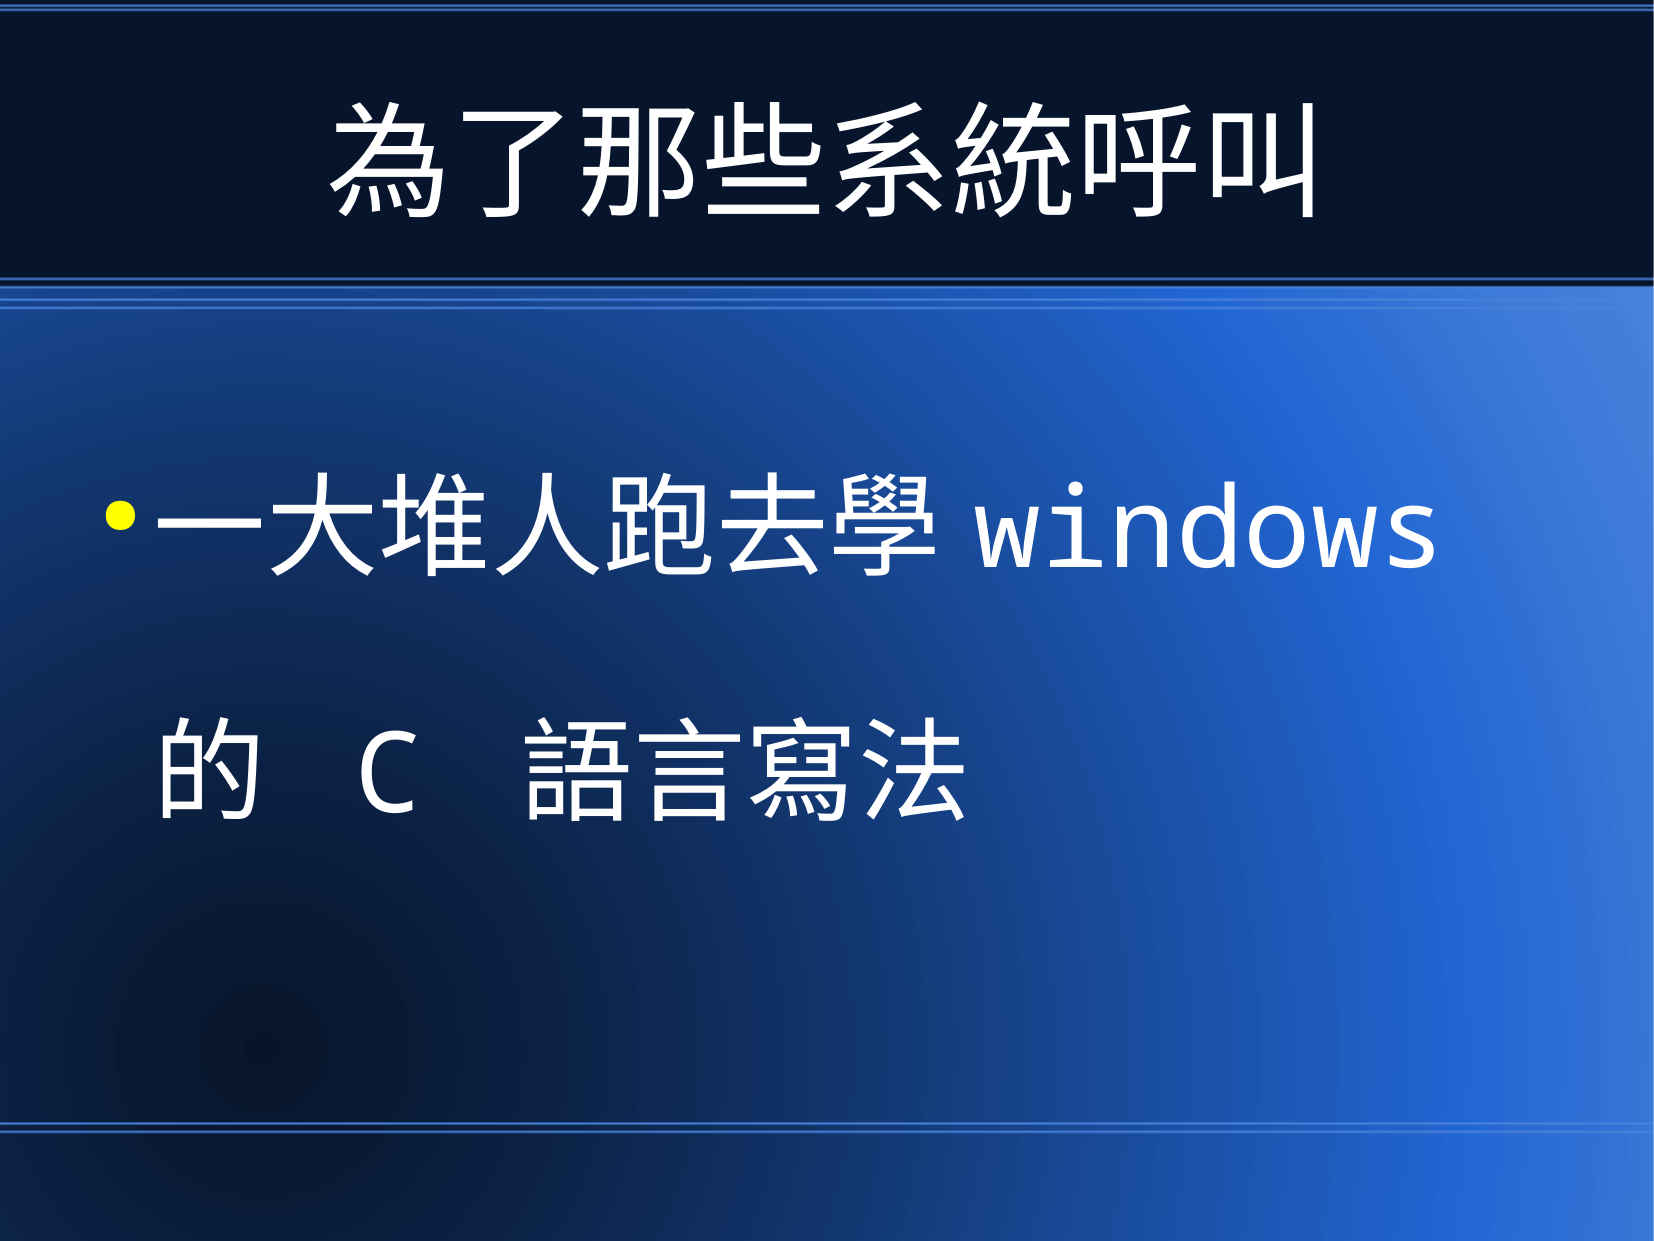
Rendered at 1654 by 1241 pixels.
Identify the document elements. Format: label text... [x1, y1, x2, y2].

title 為了那些系統呼叫 [82, 49, 1571, 257]
picture [0, 0, 1654, 1241]
list 一大堆人跑去學windows的 C 語言寫法 [82, 355, 1571, 1241]
